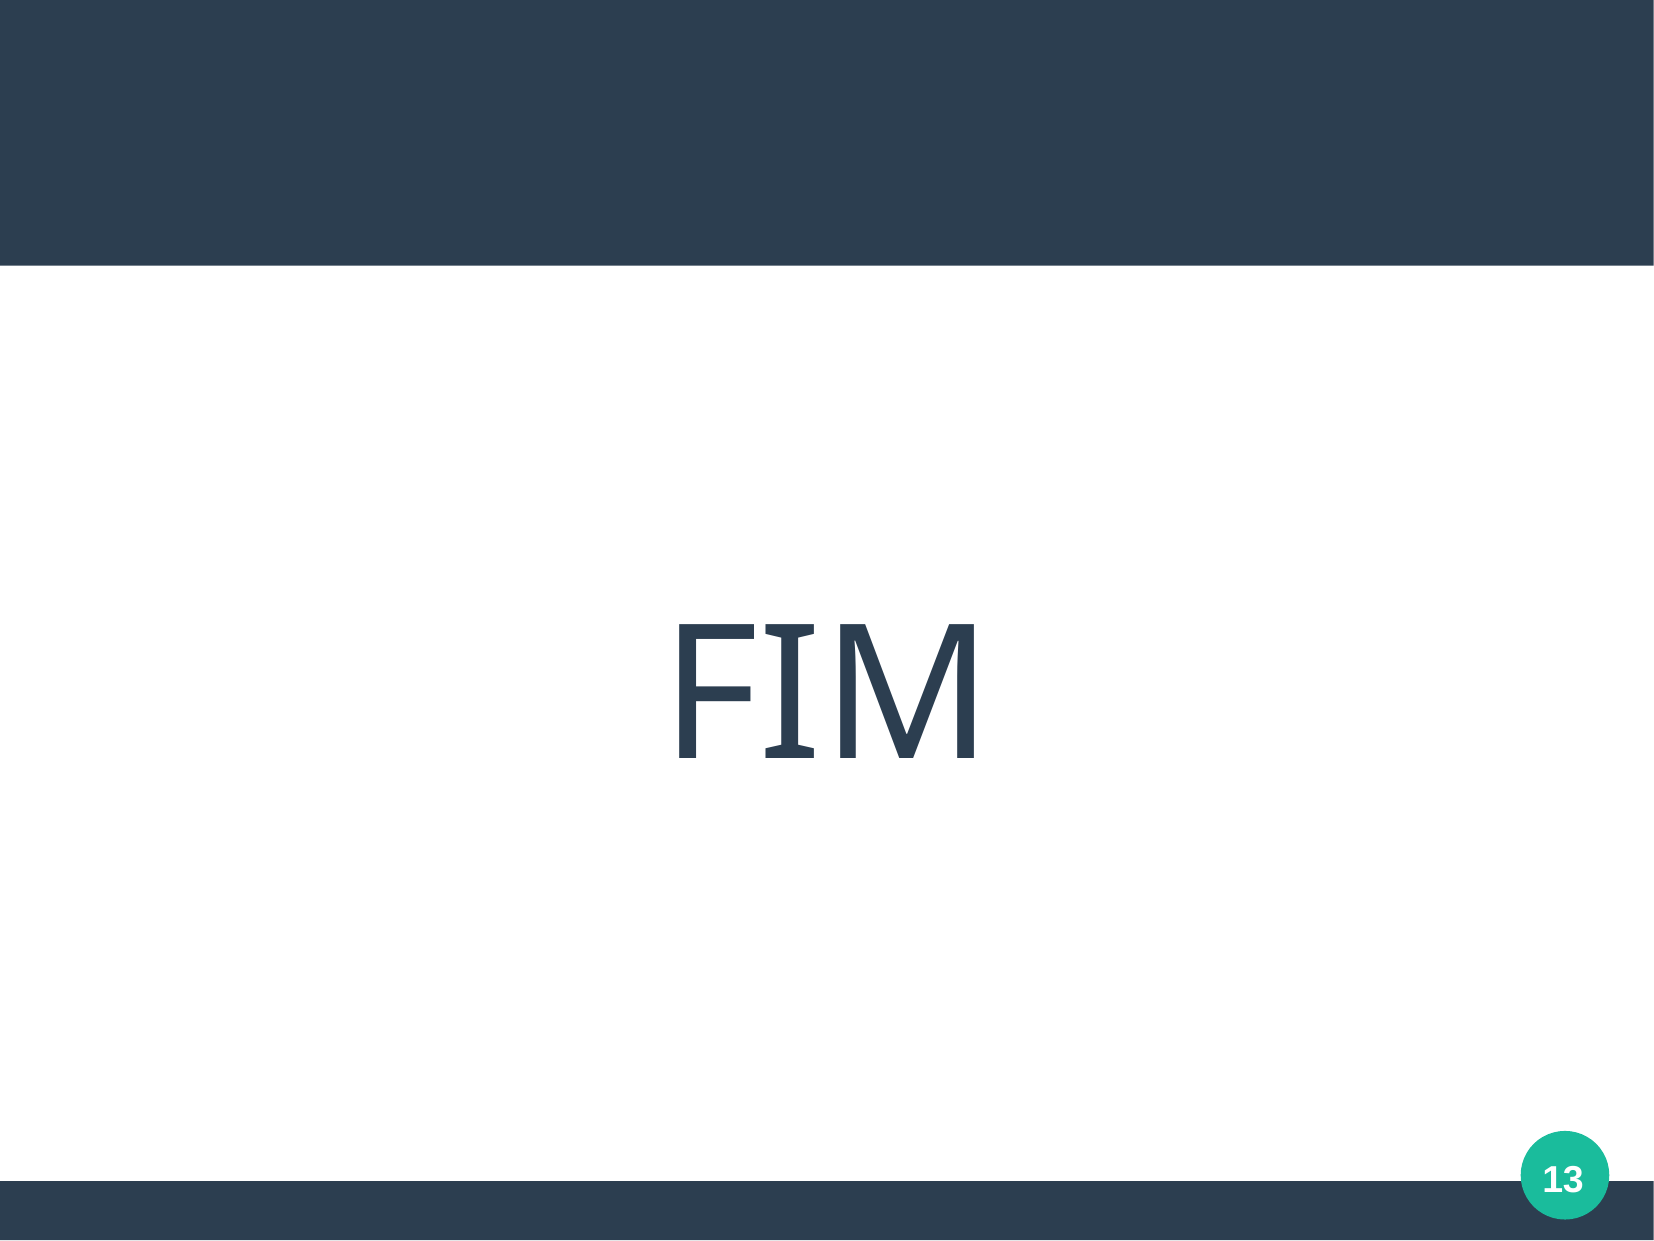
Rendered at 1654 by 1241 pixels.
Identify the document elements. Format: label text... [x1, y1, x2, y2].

subtitle FIM [59, 321, 1595, 1051]
